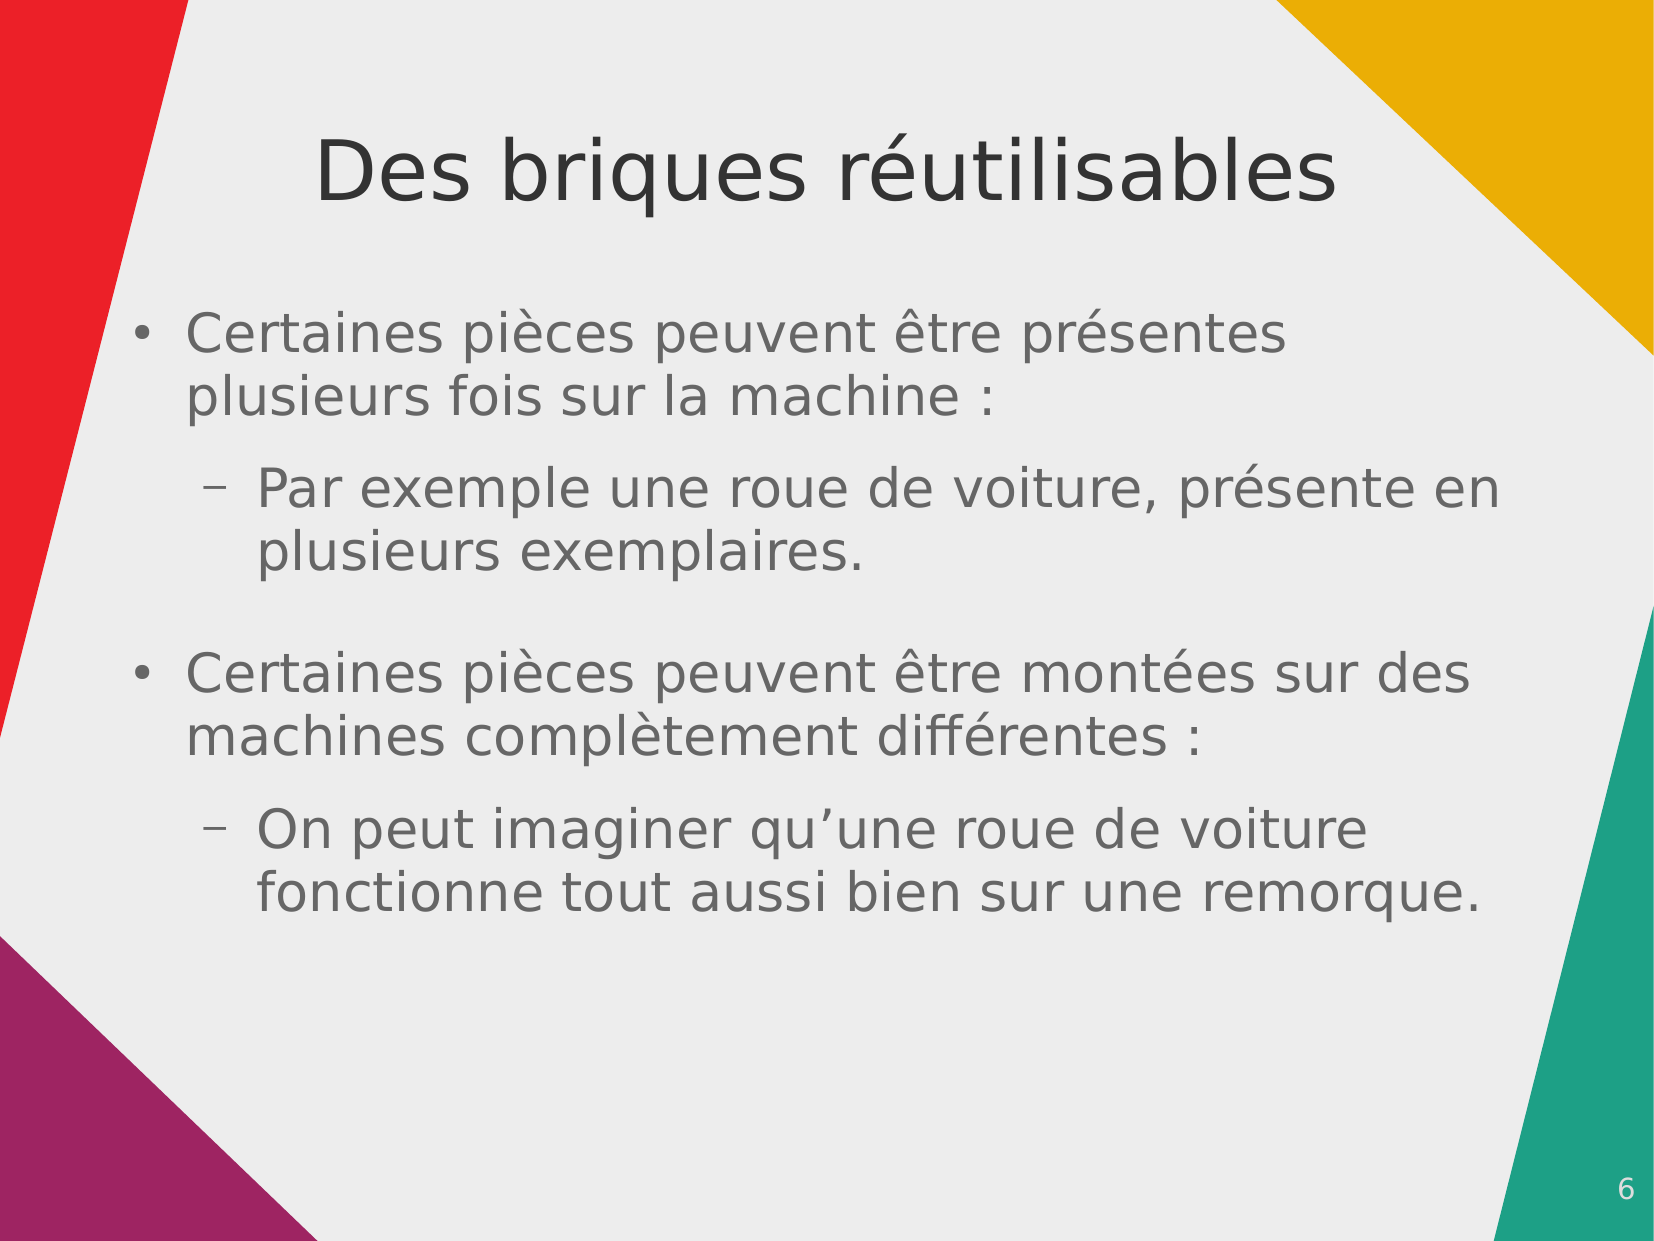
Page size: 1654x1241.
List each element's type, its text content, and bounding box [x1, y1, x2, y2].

list Certaines pièces peuvent être présentes plusieurs fois sur la machine : Par exemple une roue de voiture, présente en plusieurs exemplaires. Certaines pièces peuvent être montées sur des machines complètement différentes : On peut imaginer qu’une roue de voiture fonctionne tout aussi bien sur une remorque. [114, 302, 1539, 1033]
title Des briques réutilisables [114, 73, 1539, 271]
